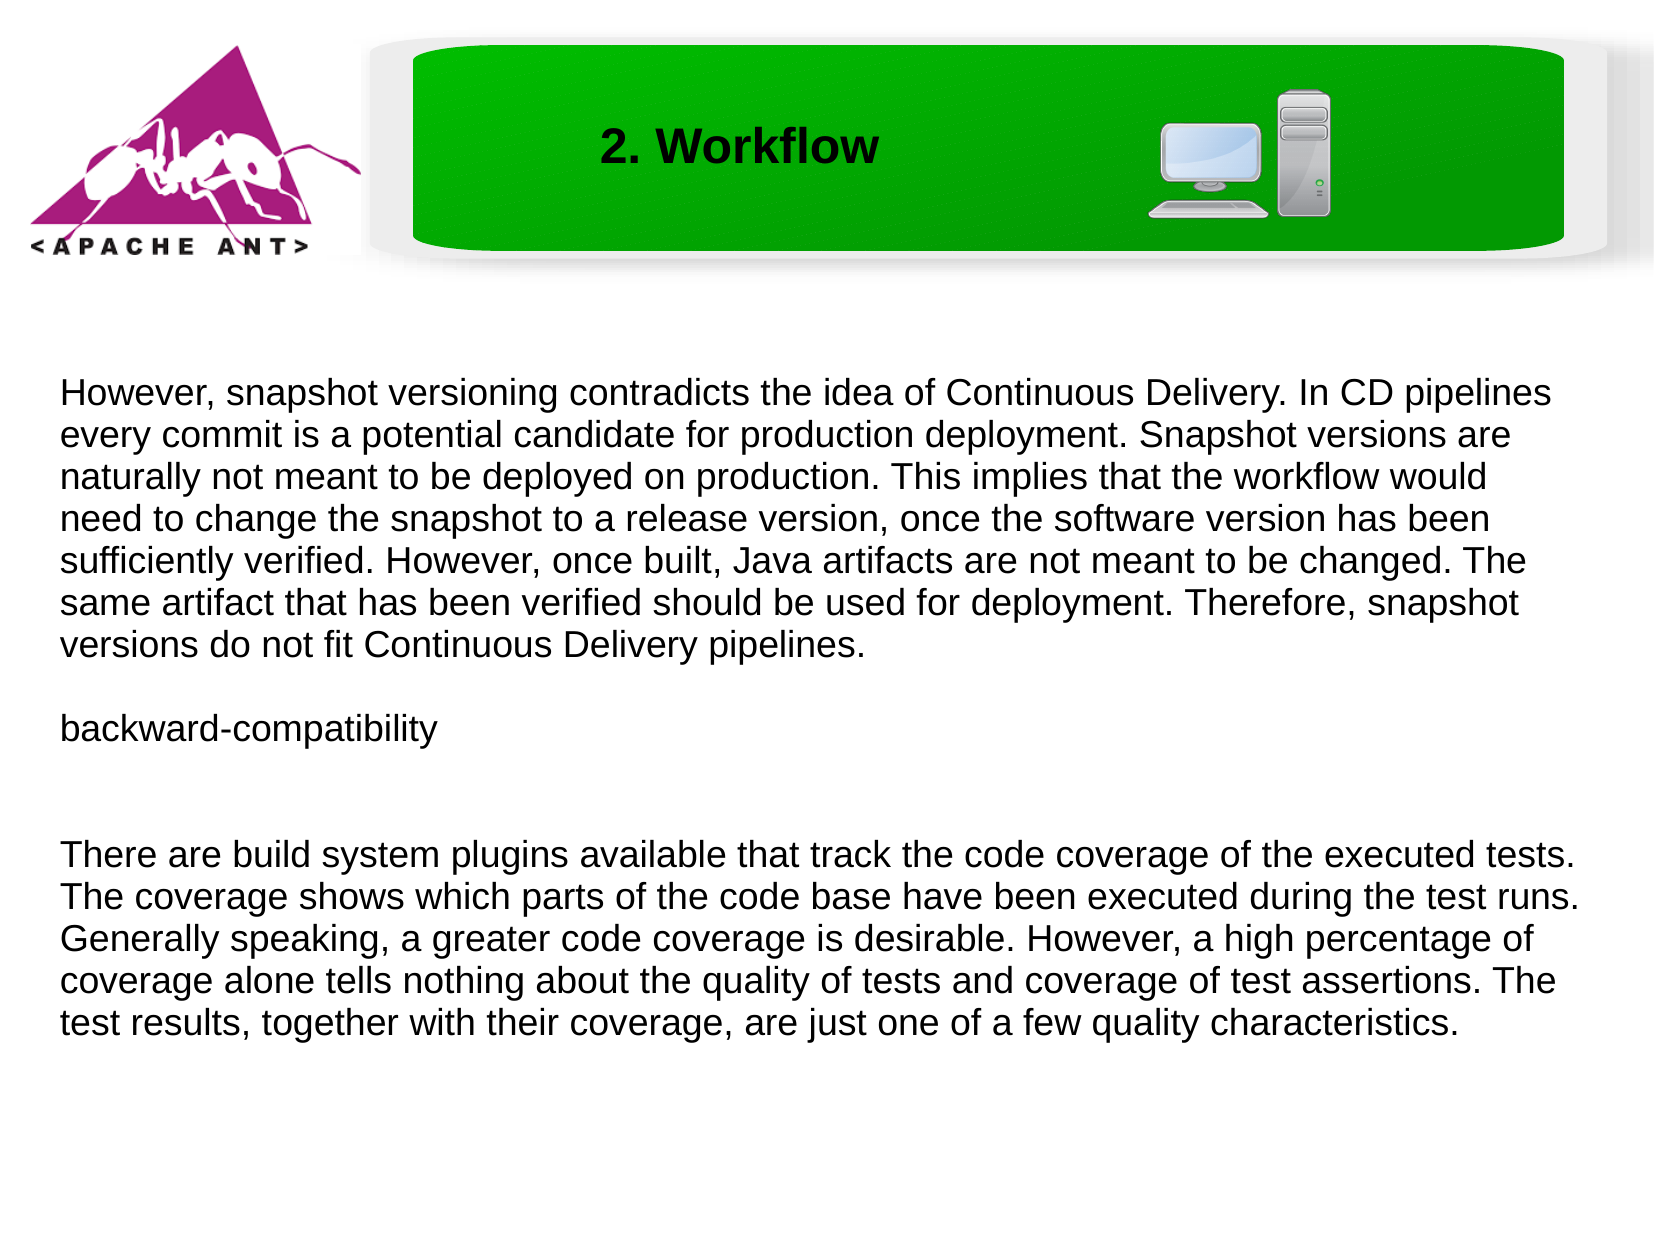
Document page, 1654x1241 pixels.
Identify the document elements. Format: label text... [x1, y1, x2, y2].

text_box However, snapshot versioning contradicts the idea of Continuous Delivery. In CD pipelines every commit is a potential candidate for production deployment. Snapshot versions are naturally not meant to be deployed on production. This implies that the workflow would need to change the snapshot to a release version, once the software version has been sufficiently verified. However, once built, Java artifacts are not meant to be changed. The same artifact that has been verified should be used for deployment. Therefore, snapshot versions do not fit Continuous Delivery pipelines. backward-compatibility There are build system plugins available that track the code coverage of the executed tests. The coverage shows which parts of the code base have been executed during the test runs. Generally speaking, a greater code coverage is desirable. However, a high percentage of coverage alone tells nothing about the quality of tests and coverage of test assertions. The test results, together with their coverage, are just one of a few quality characteristics. [45, 279, 1595, 1220]
picture [30, 18, 1654, 286]
text_box 2. Workflow [585, 111, 1381, 241]
